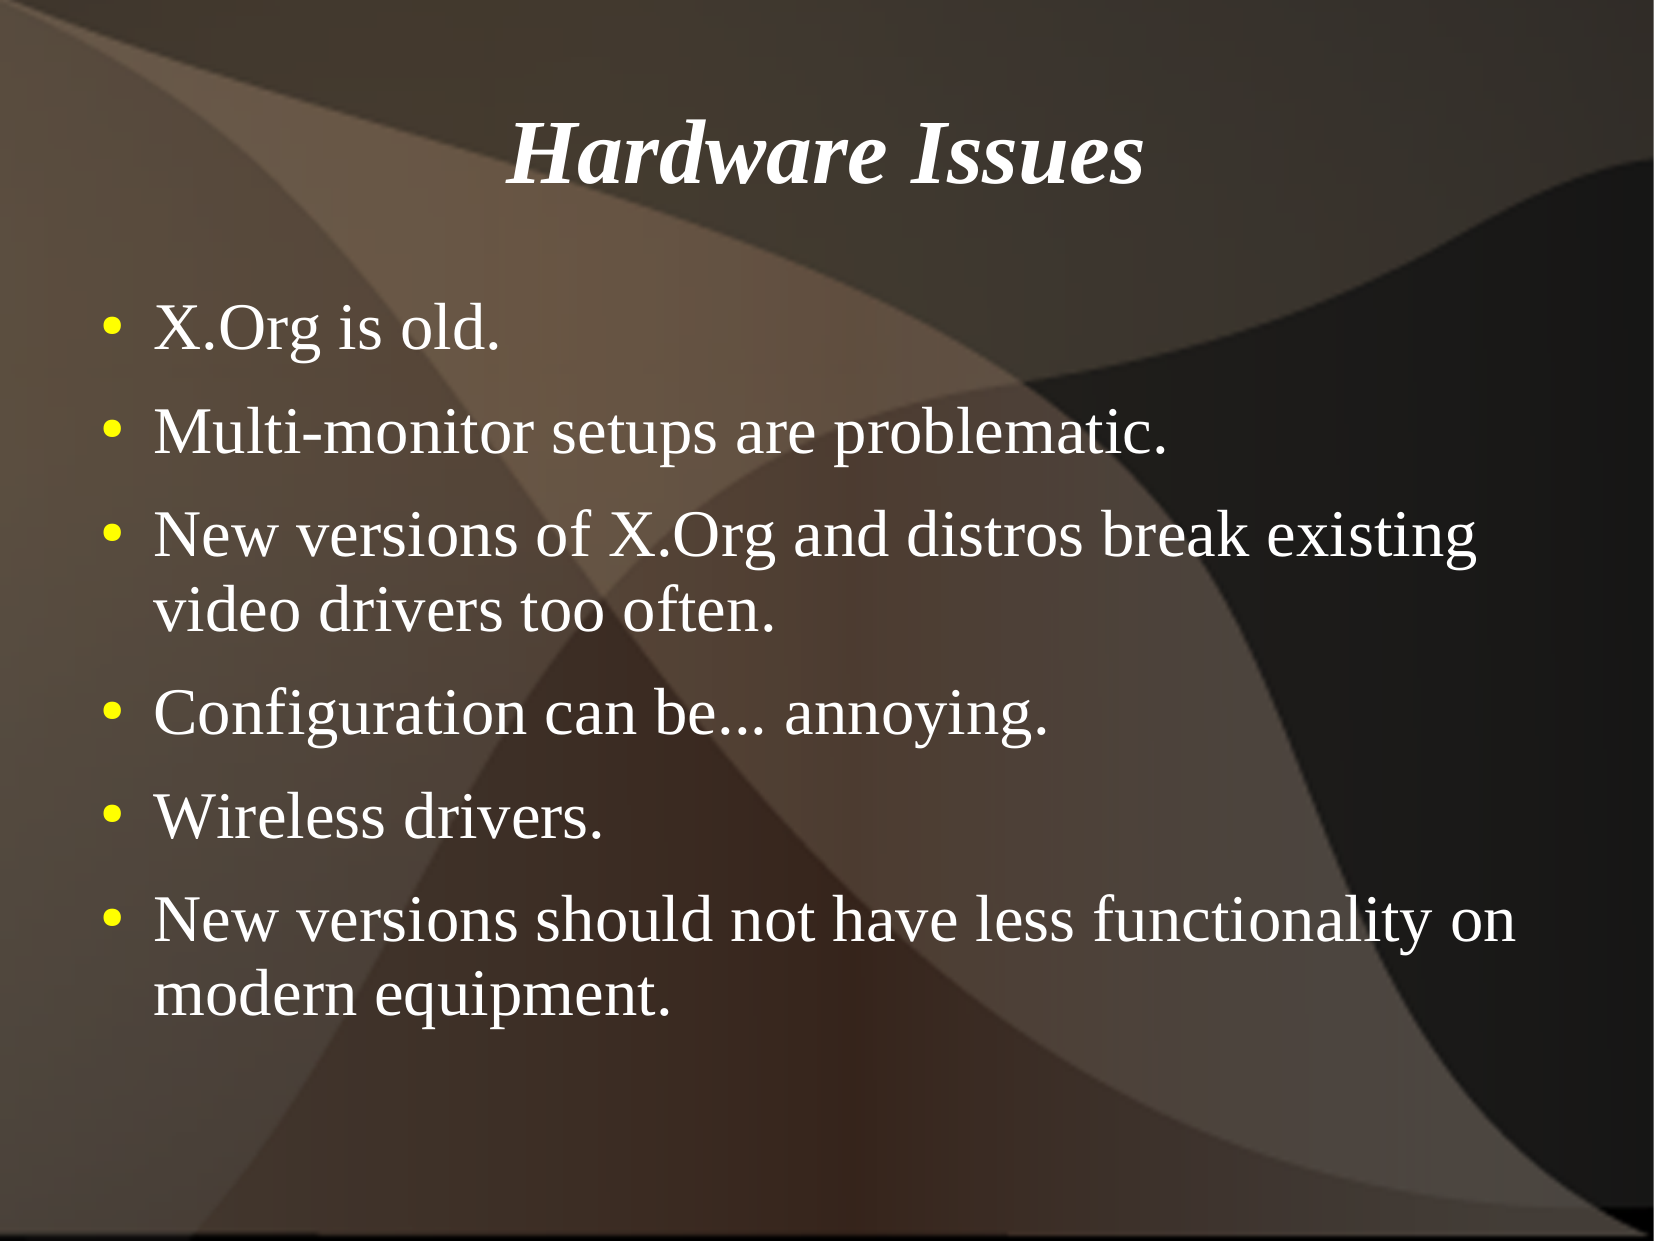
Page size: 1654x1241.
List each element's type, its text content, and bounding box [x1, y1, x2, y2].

title Hardware Issues [82, 56, 1571, 250]
list X.Org is old. Multi-monitor setups are problematic. New versions of X.Org and distros break existing video drivers too often. Configuration can be... annoying. Wireless drivers. New versions should not have less functionality on modern equipment. [82, 290, 1571, 1094]
picture [0, 0, 1654, 1241]
